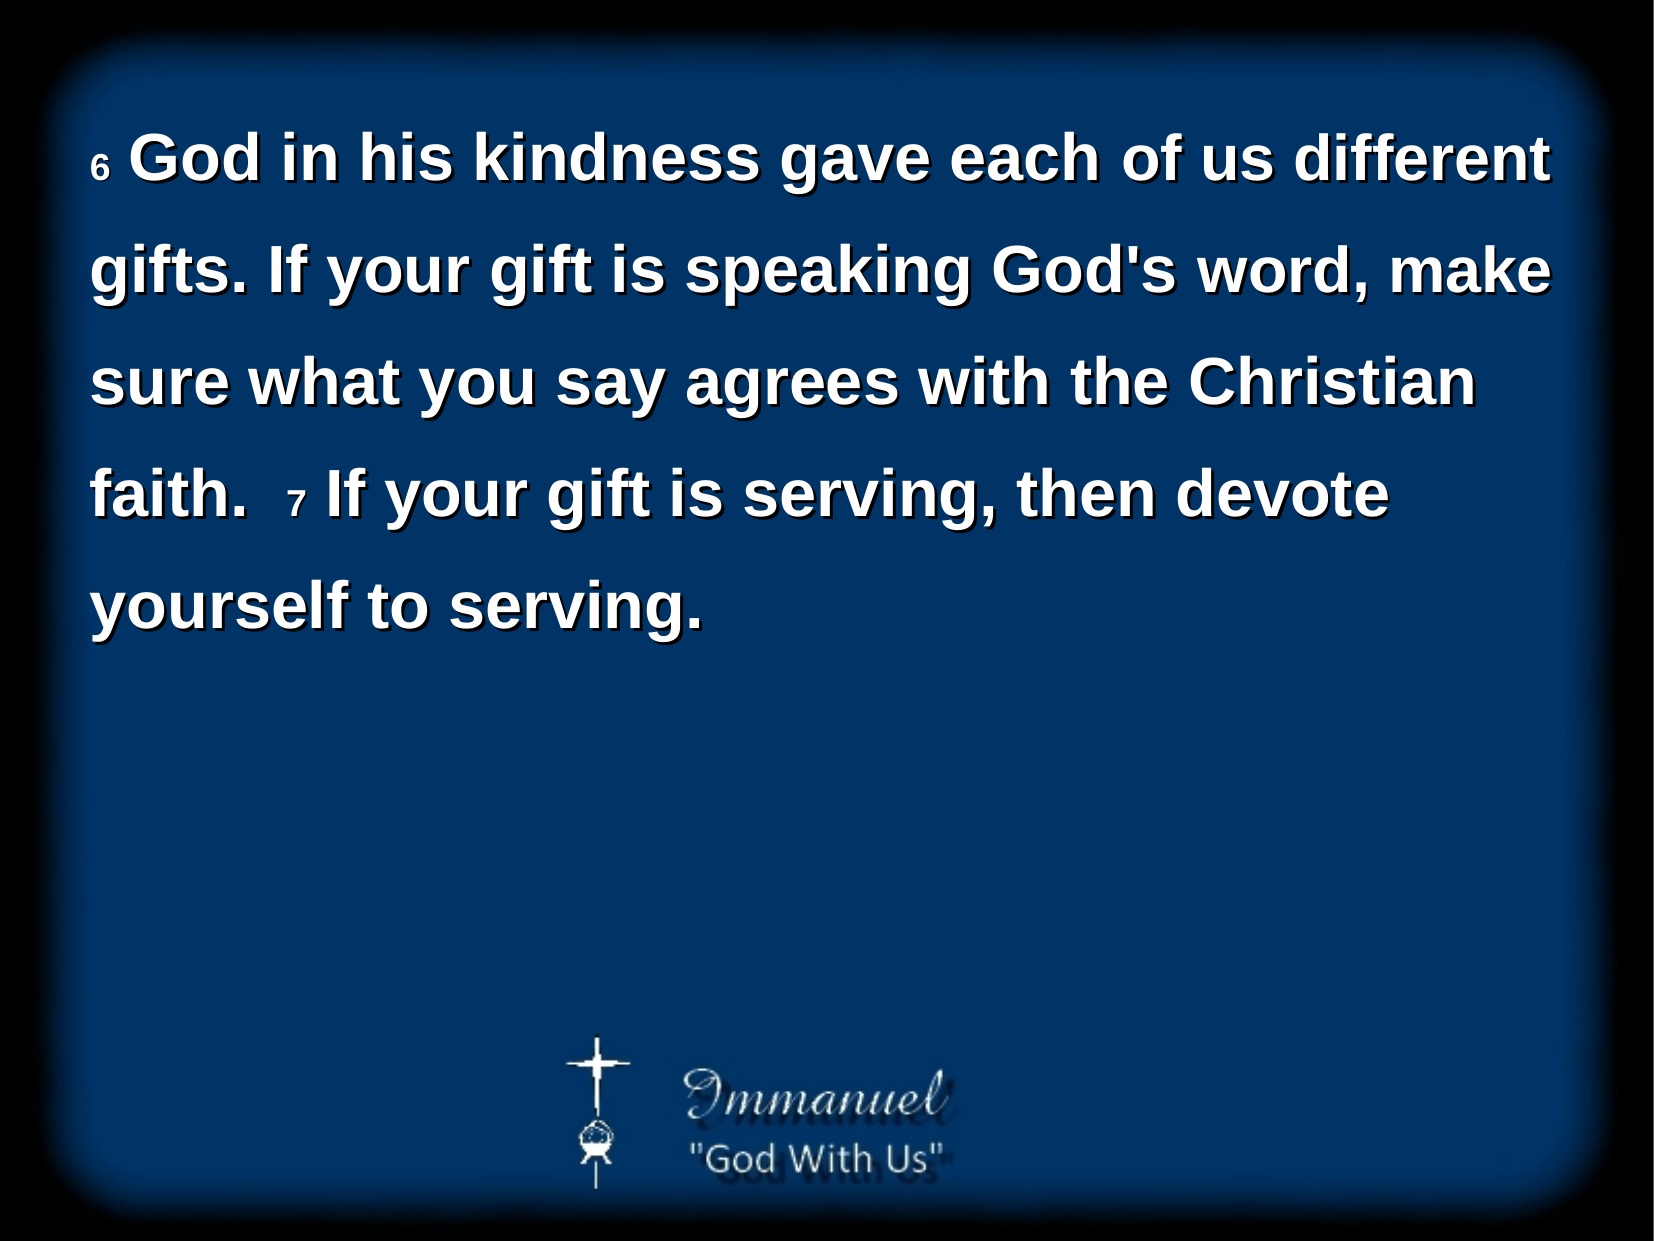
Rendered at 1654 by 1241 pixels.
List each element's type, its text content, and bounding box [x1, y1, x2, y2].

text_box 6 God in his kindness gave each of us different gifts. If your gift is speaking God's word, make sure what you say agrees with the Christian faith. 7 If your gift is serving, then devote yourself to serving. [75, 75, 1576, 610]
picture [0, 0, 1654, 1241]
